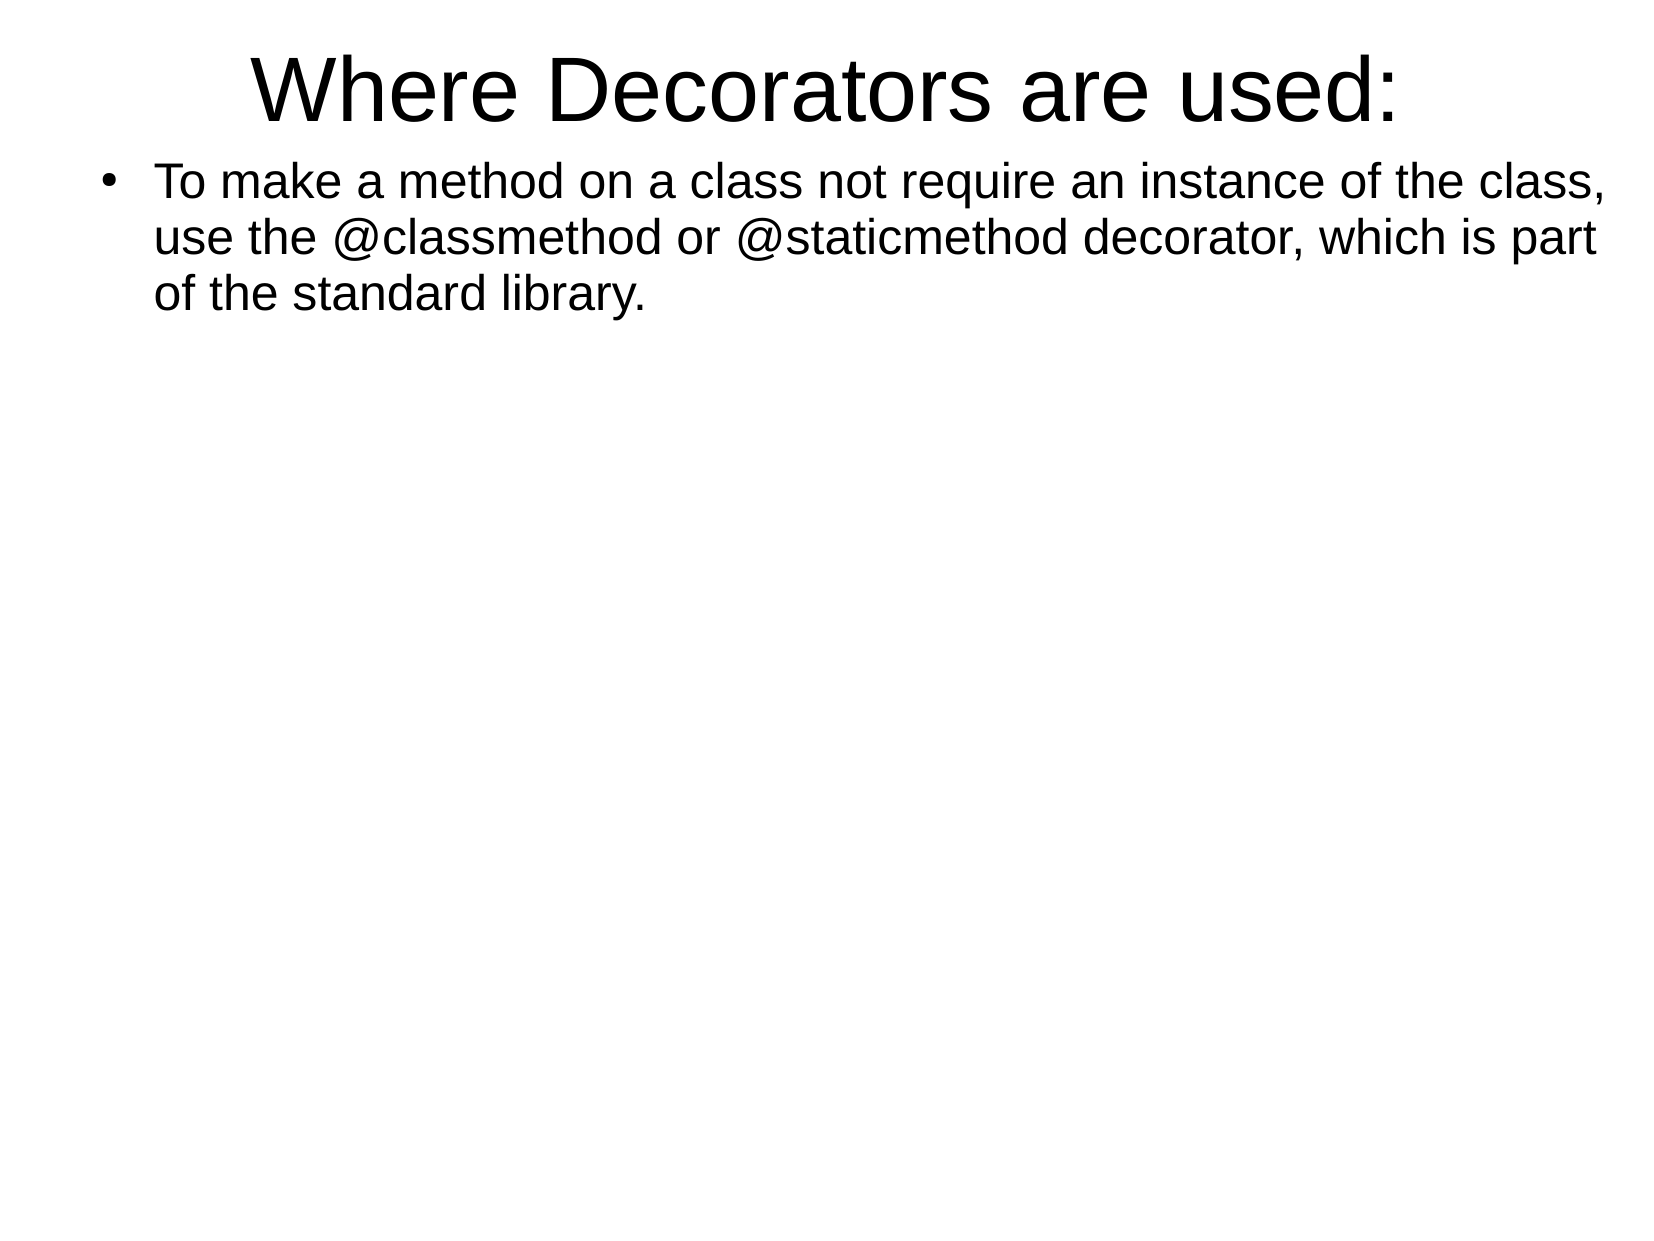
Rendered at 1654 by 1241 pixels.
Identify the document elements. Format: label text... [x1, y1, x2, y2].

list To make a method on a class not require an instance of the class, use the @classmethod or @staticmethod decorator, which is part of the standard library. [82, 153, 1642, 1241]
title Where Decorators are used: [82, 38, 1571, 141]
